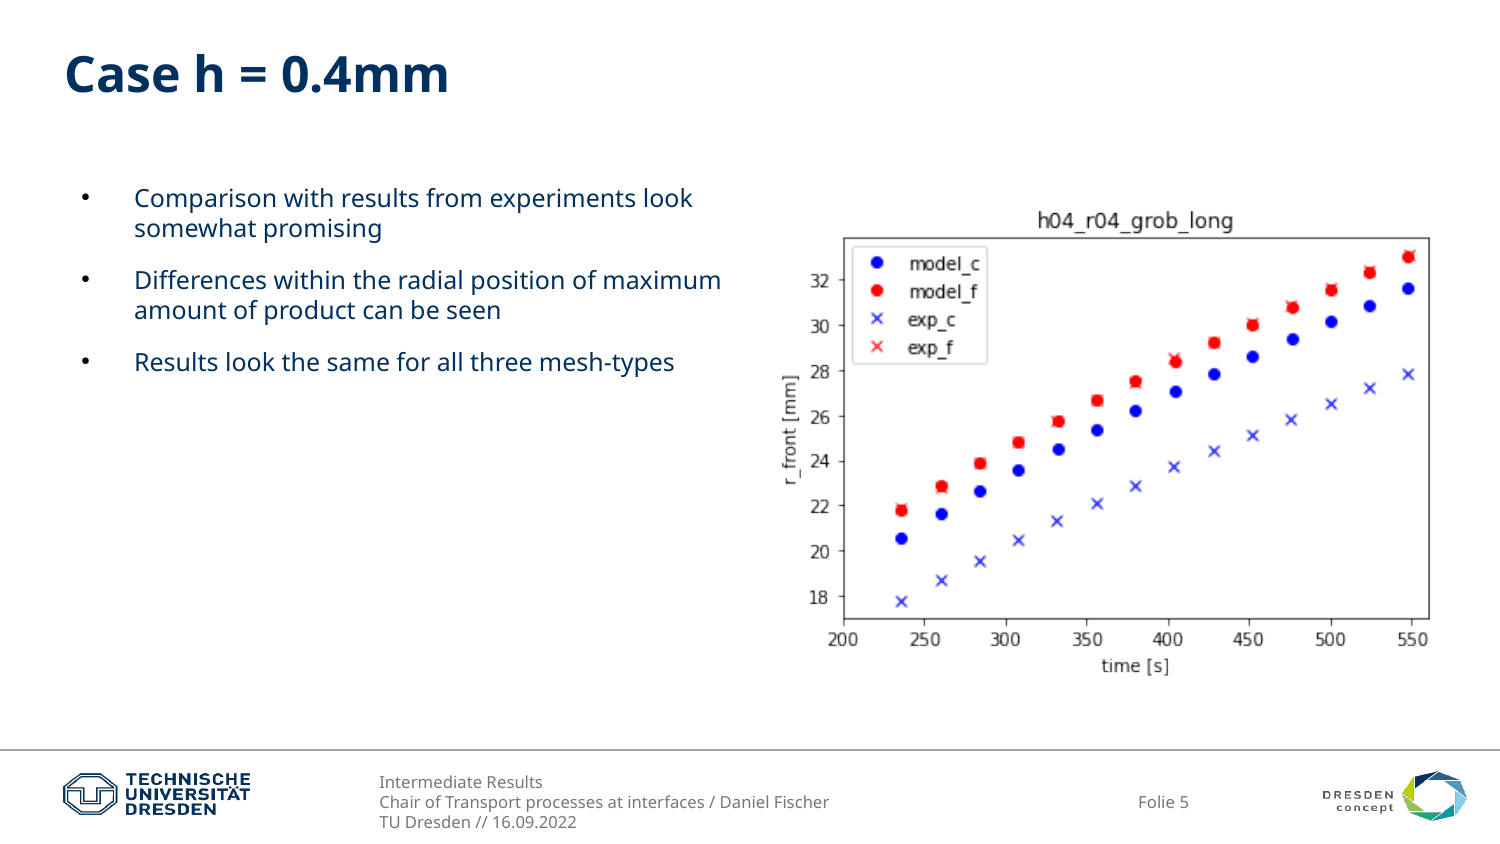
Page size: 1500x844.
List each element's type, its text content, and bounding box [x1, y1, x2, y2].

picture [63, 773, 250, 815]
list Comparison with results from experiments look somewhat promising Differences within the radial position of maximum amount of product can be seen Results look the same for all three mesh-types [63, 182, 734, 706]
picture [1323, 771, 1467, 821]
picture [770, 199, 1441, 686]
title Case h = 0.4mm [64, 42, 1437, 142]
